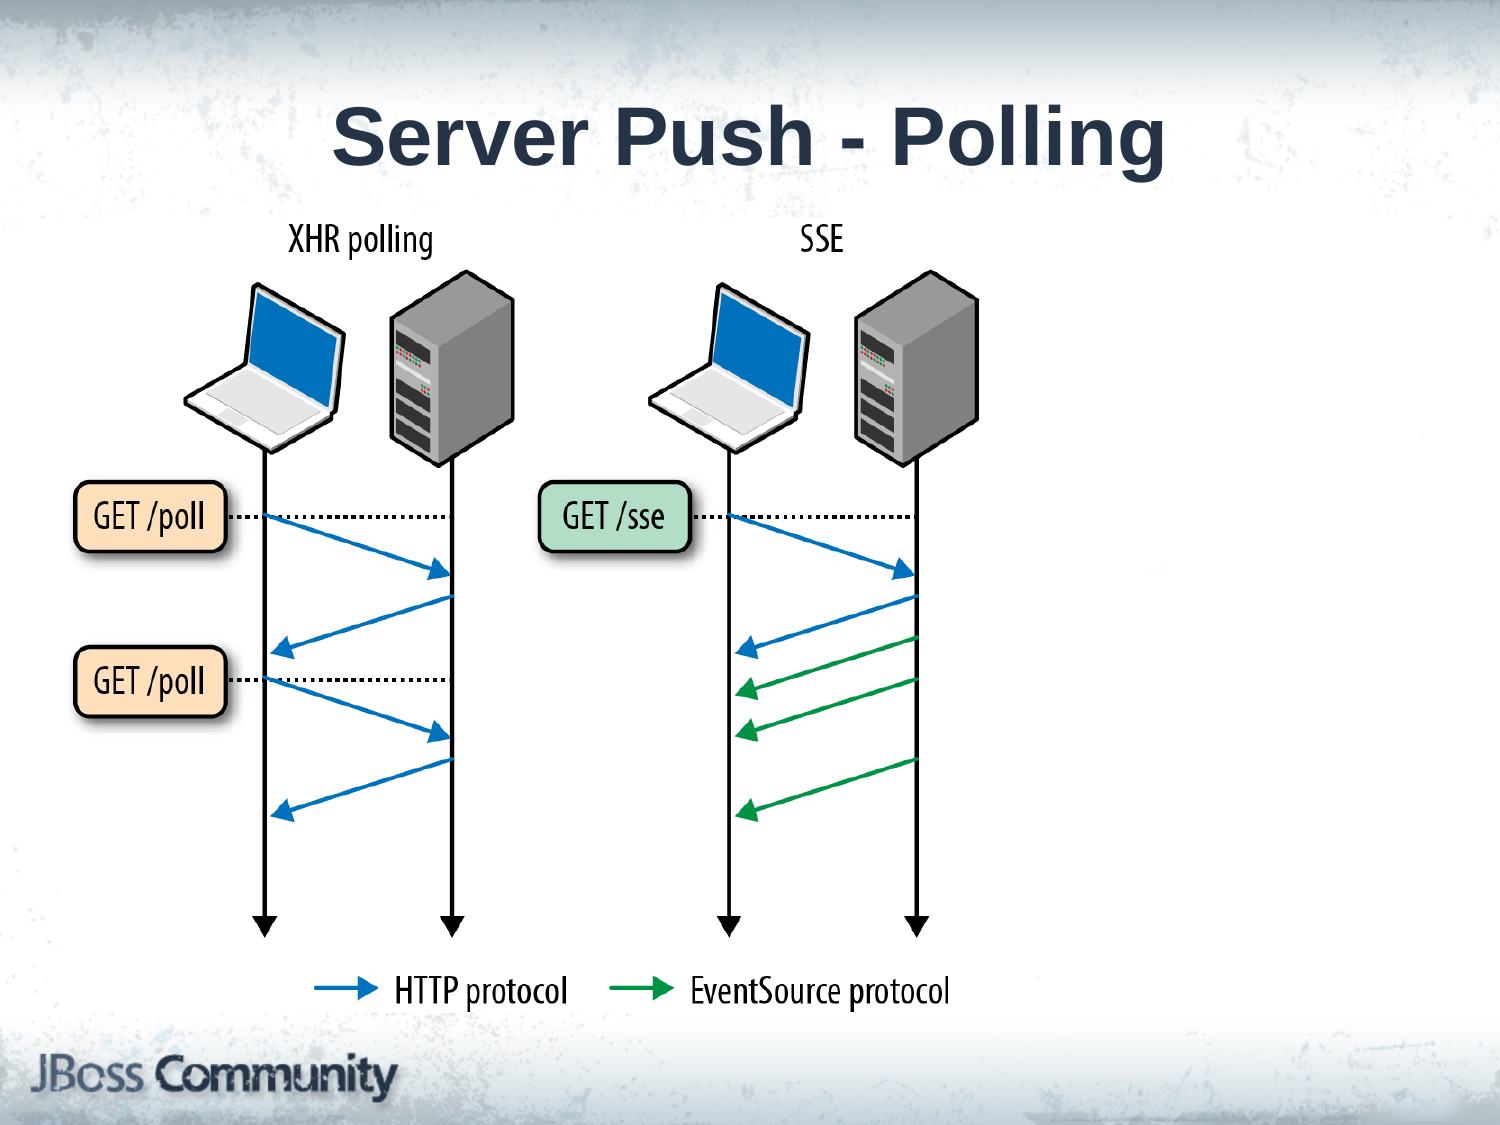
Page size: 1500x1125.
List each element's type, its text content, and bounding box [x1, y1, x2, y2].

picture [0, 0, 1500, 1125]
title Server Push - Polling [112, 38, 1388, 217]
